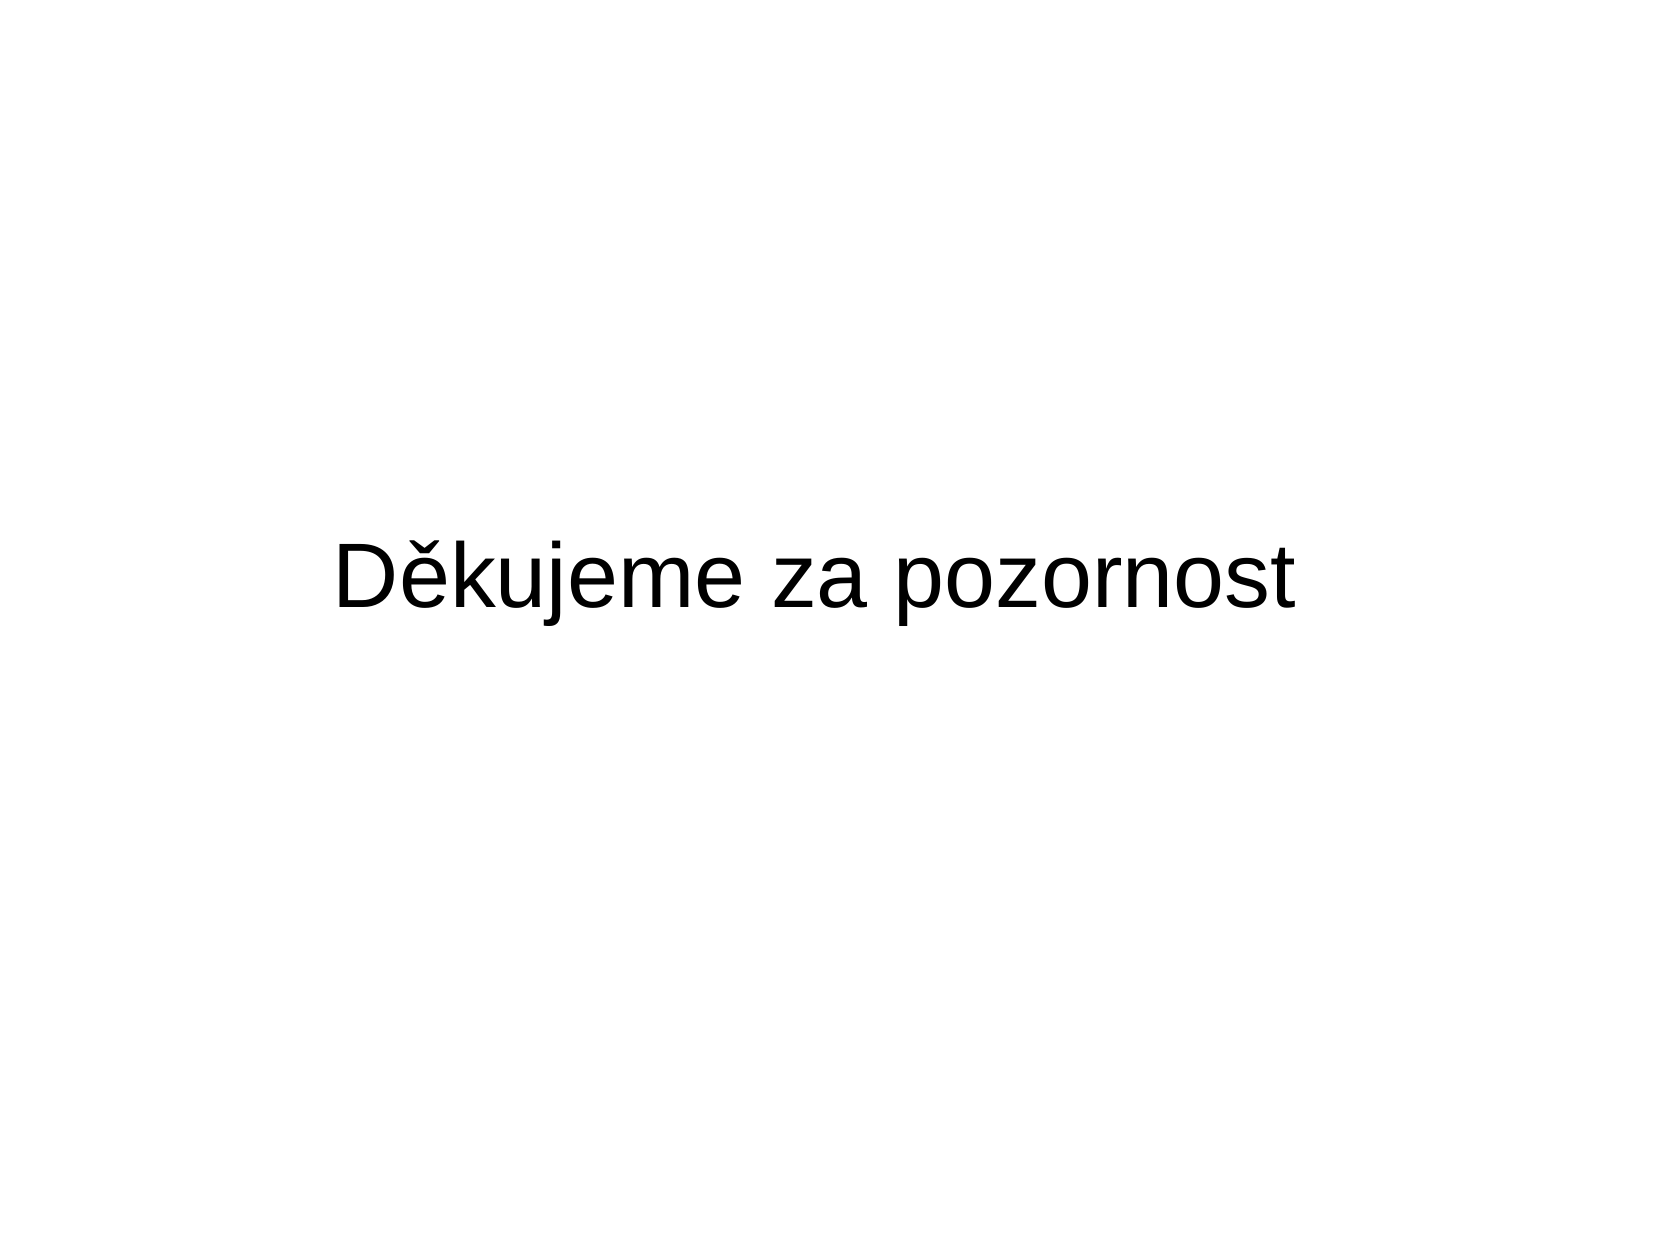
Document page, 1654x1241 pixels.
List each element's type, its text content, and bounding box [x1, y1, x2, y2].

title Děkujeme za pozornost [70, 472, 1559, 680]
